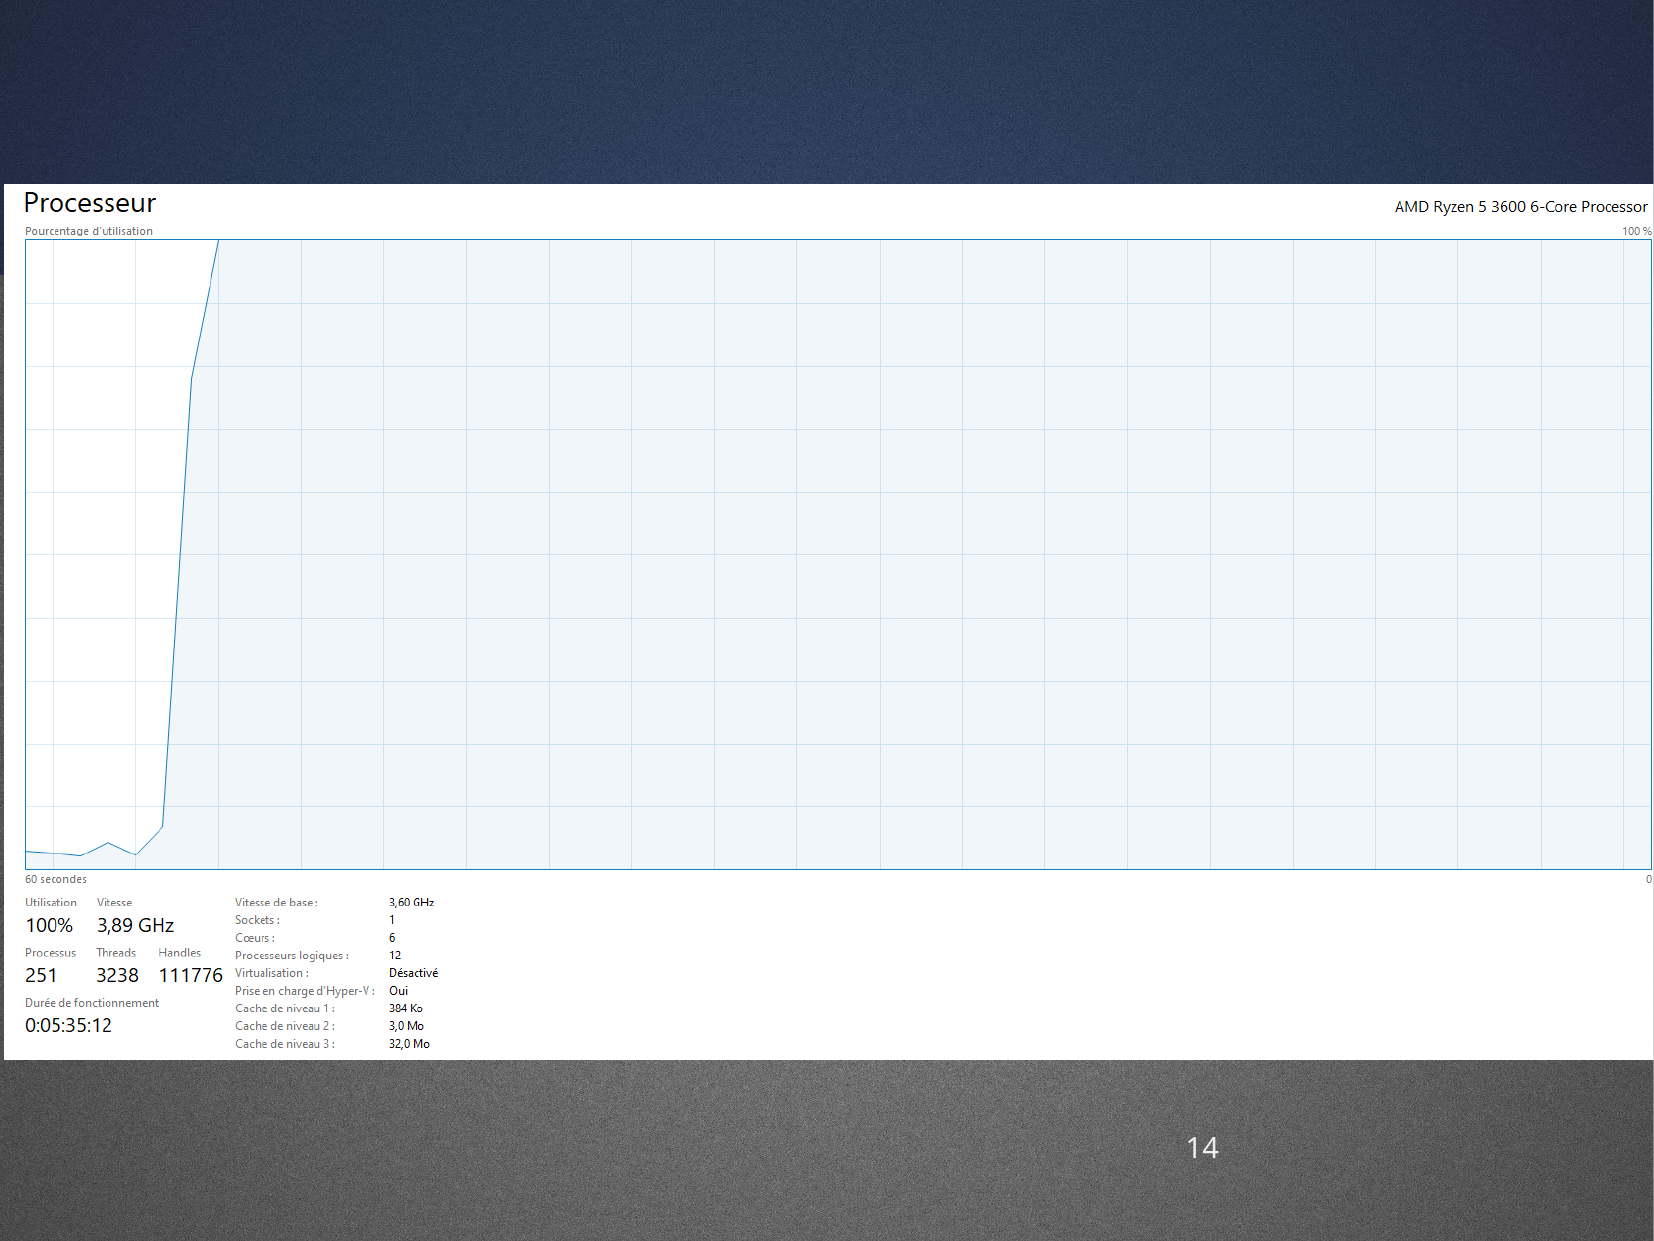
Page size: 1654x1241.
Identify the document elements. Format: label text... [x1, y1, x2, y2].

text_box 15 [1185, 1129, 1571, 1216]
picture [0, 0, 1654, 1241]
